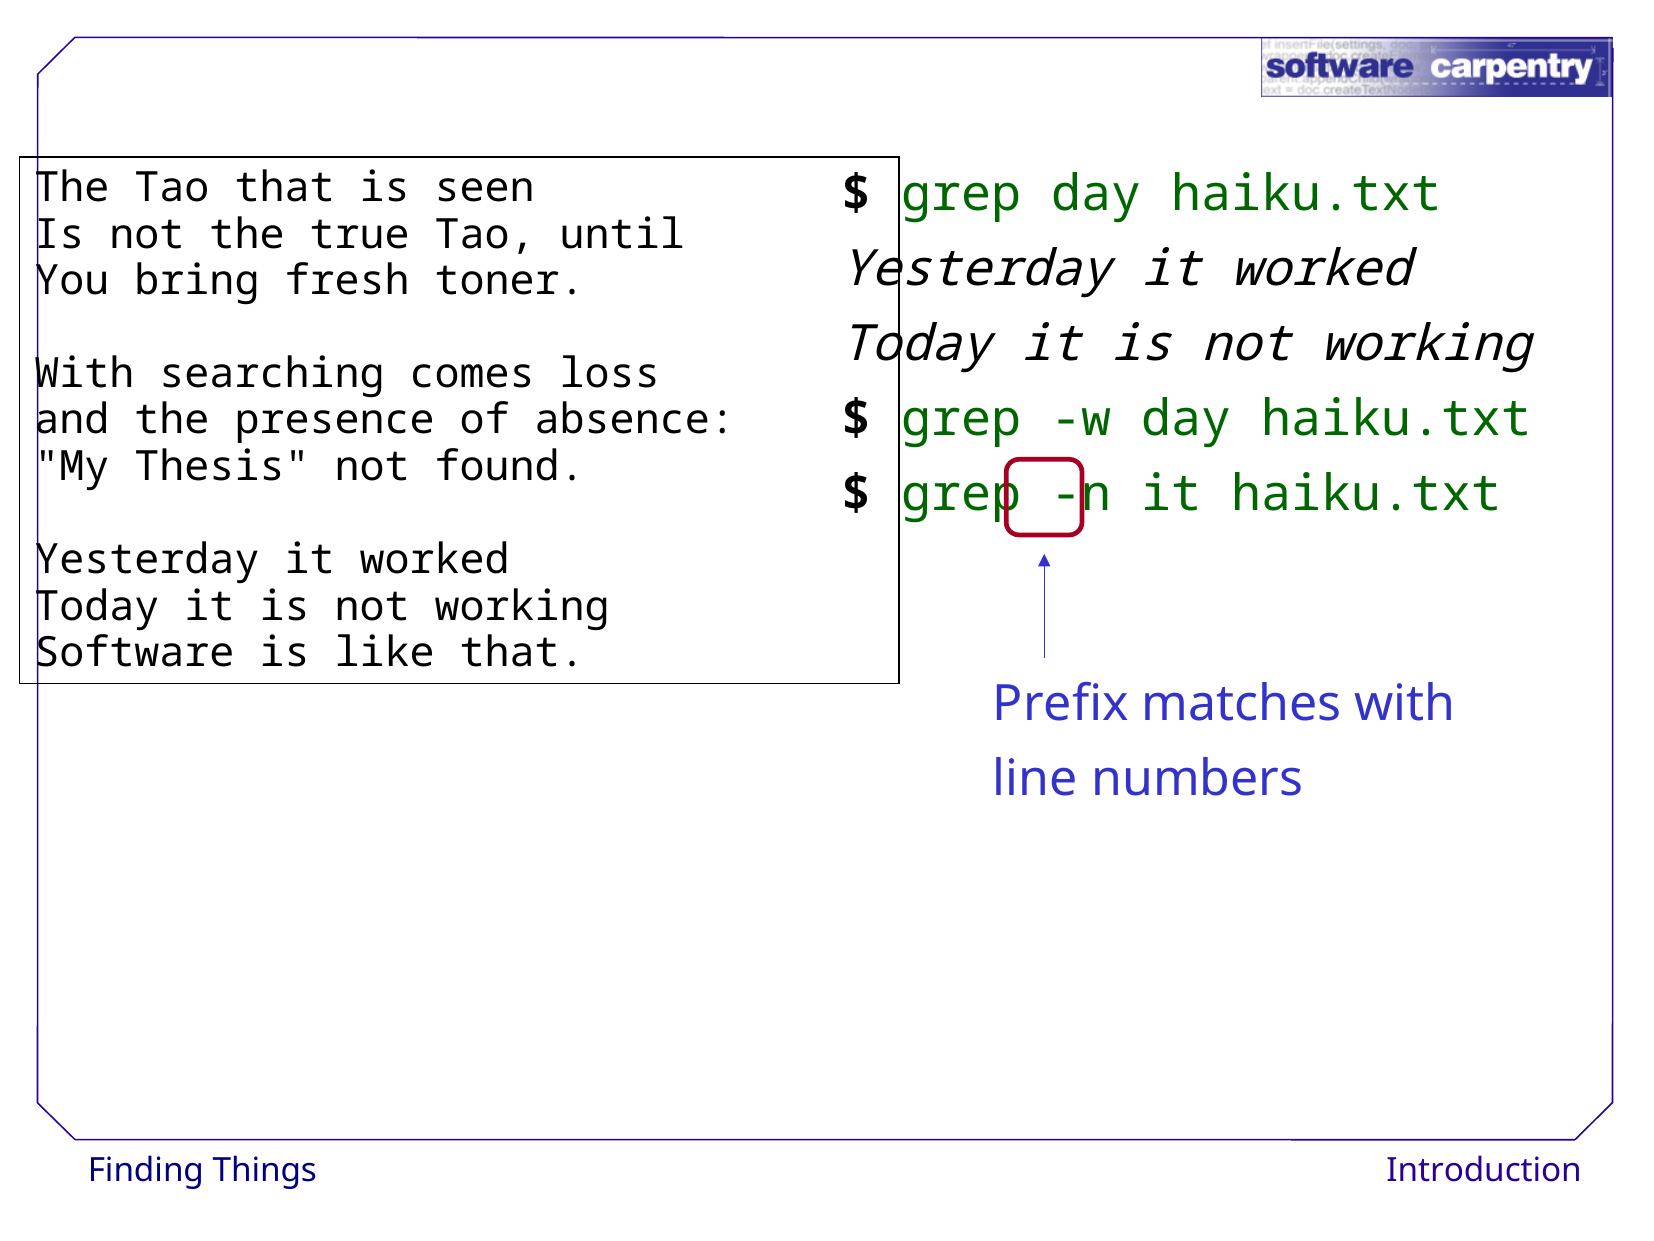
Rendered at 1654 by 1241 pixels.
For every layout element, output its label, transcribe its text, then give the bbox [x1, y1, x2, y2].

text_box Prefix matches with line numbers [978, 648, 1451, 819]
text_box The Tao that is seen Is not the true Tao, until You bring fresh toner. With searching comes loss and the presence of absence: "My Thesis" not found. Yesterday it worked Today it is not working Software is like that. [19, 156, 900, 684]
text_box $ grep day haiku.txt Yesterday it worked Today it is not working $ grep -w day haiku.txt $ grep -n it haiku.txt [826, 137, 1517, 649]
picture [1261, 39, 1613, 97]
